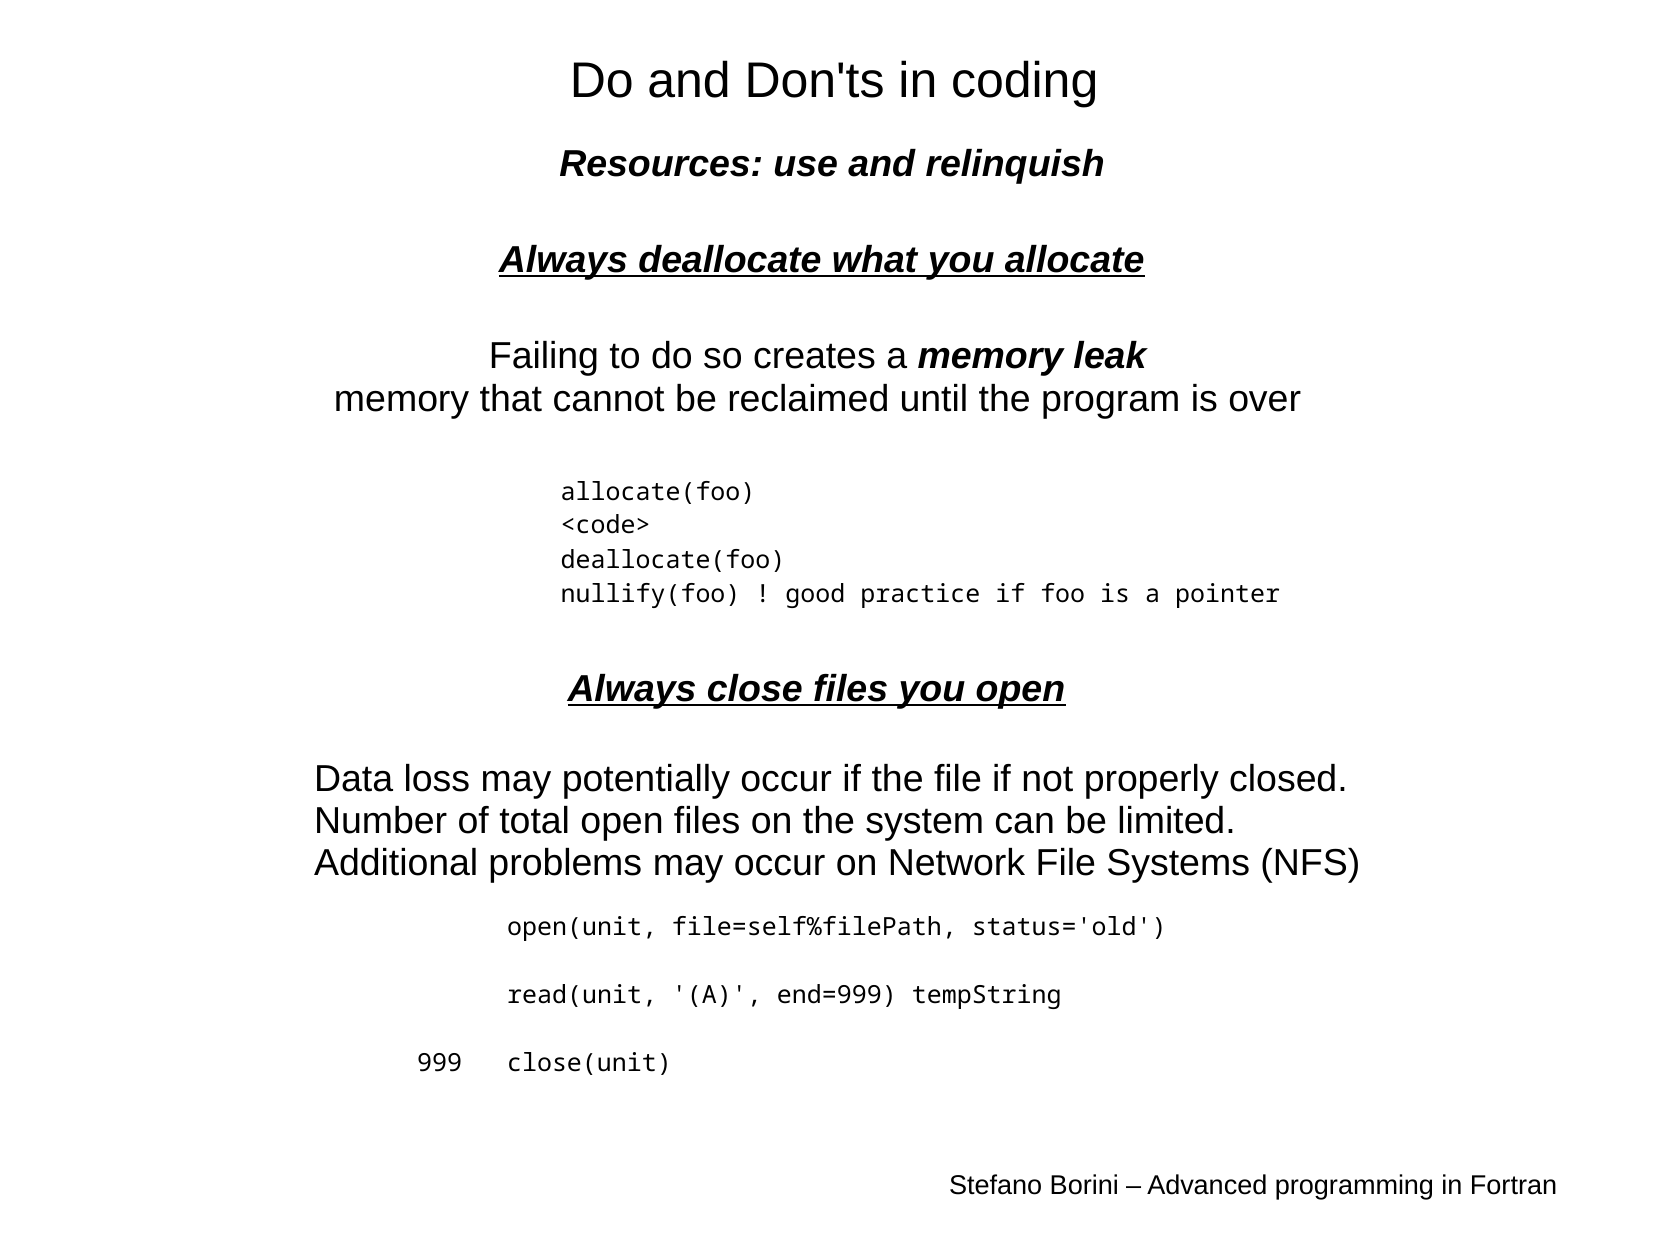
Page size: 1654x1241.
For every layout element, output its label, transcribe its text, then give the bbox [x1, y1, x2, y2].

text_box open(unit, file=self%filePath, status='old') read(unit, '(A)', end=999) tempString 999 close(unit) [402, 901, 1182, 1073]
text_box Resources: use and relinquish [544, 135, 1121, 192]
text_box Data loss may potentially occur if the file if not properly closed. Number of total open files on the system can be limited. Additional problems may occur on Network File Systems (NFS) [299, 750, 1378, 891]
text_box Failing to do so creates a memory leak memory that cannot be reclaimed until the program is over [319, 327, 1385, 427]
text_box allocate(foo) <code> deallocate(foo) nullify(foo) ! good practice if foo is a pointer [545, 465, 1296, 606]
text_box Always close files you open [552, 660, 1081, 718]
text_box Always deallocate what you allocate [484, 231, 1160, 289]
text_box Do and Don'ts in coding [555, 44, 1126, 116]
